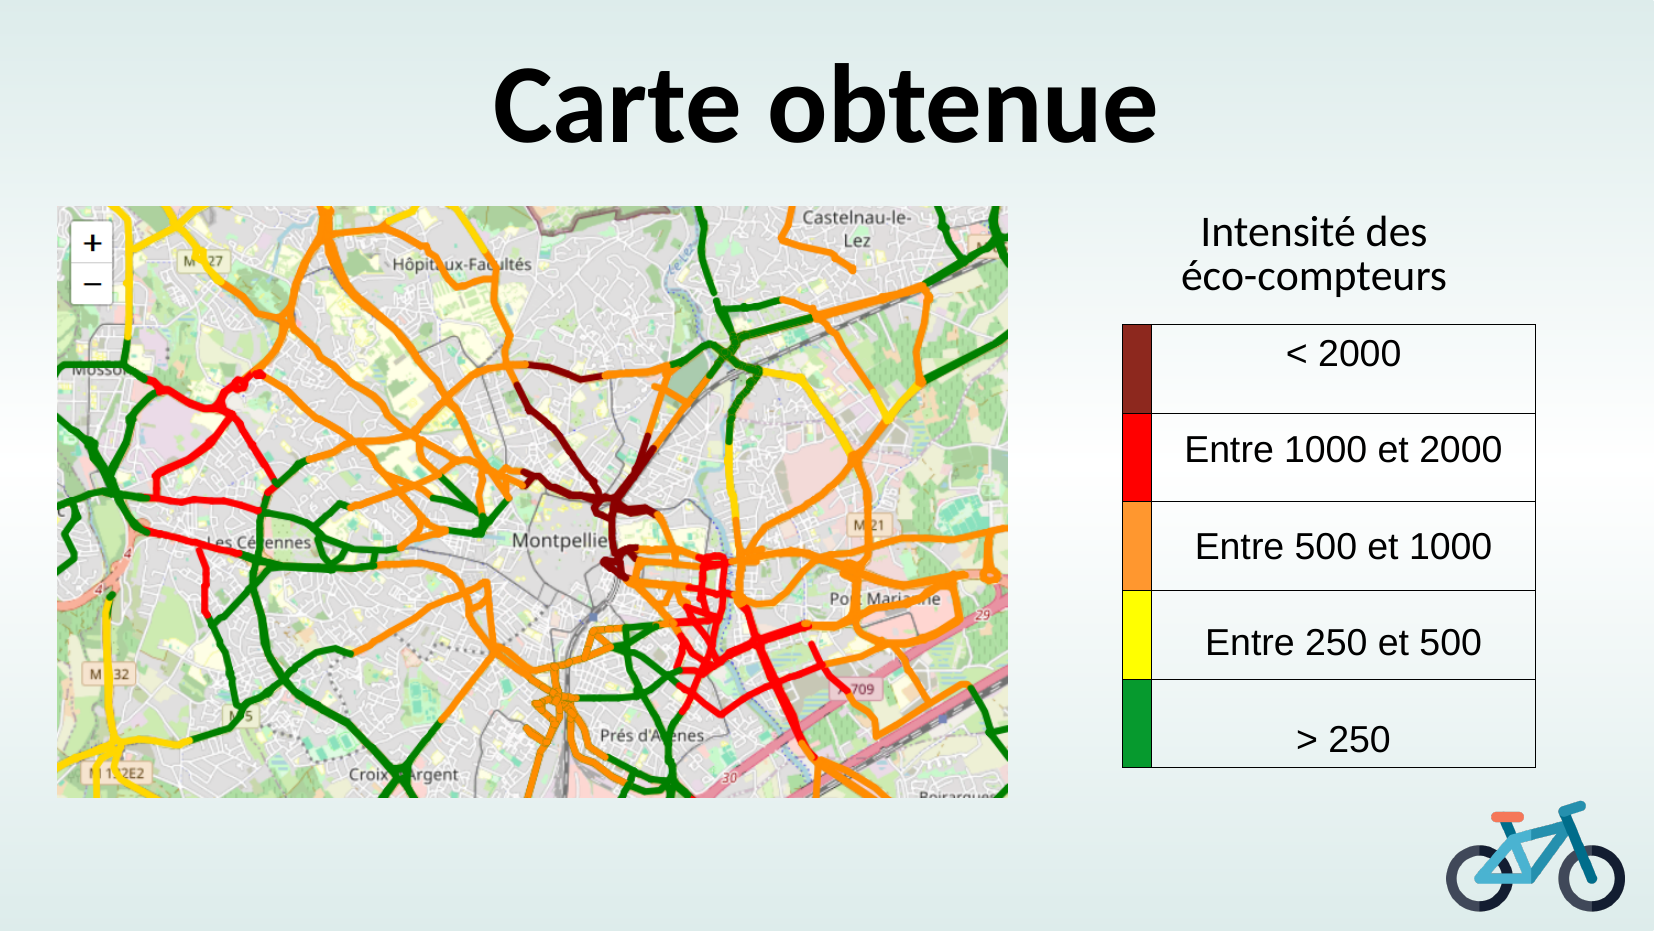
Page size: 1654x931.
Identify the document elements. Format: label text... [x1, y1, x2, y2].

text_box < 2000 Entre 1000 et 2000 Entre 500 et 1000 Entre 250 et 500 > 250 [1152, 414, 1535, 501]
text_box < 2000 Entre 1000 et 2000 Entre 500 et 1000 Entre 250 et 500 > 250 [1152, 680, 1535, 767]
text_box [1123, 591, 1151, 679]
text_box [1123, 414, 1151, 501]
text_box [1123, 502, 1151, 590]
picture [1446, 767, 1625, 931]
title Carte obtenue [82, 37, 1571, 193]
text_box [1123, 325, 1151, 413]
text_box [1123, 680, 1151, 767]
text_box < 2000 Entre 1000 et 2000 Entre 500 et 1000 Entre 250 et 500 > 250 [1152, 591, 1535, 679]
text_box < 2000 Entre 1000 et 2000 Entre 500 et 1000 Entre 250 et 500 > 250 [1152, 325, 1535, 413]
text_box < 2000 Entre 1000 et 2000 Entre 500 et 1000 Entre 250 et 500 > 250 [1152, 502, 1535, 590]
text_box Intensité des éco-compteurs [1151, 206, 1477, 310]
text_box < 2000 Entre 1000 et 2000 Entre 500 et 1000 Entre 250 et 500 > 250 [1151, 318, 1536, 324]
picture [57, 206, 1008, 798]
